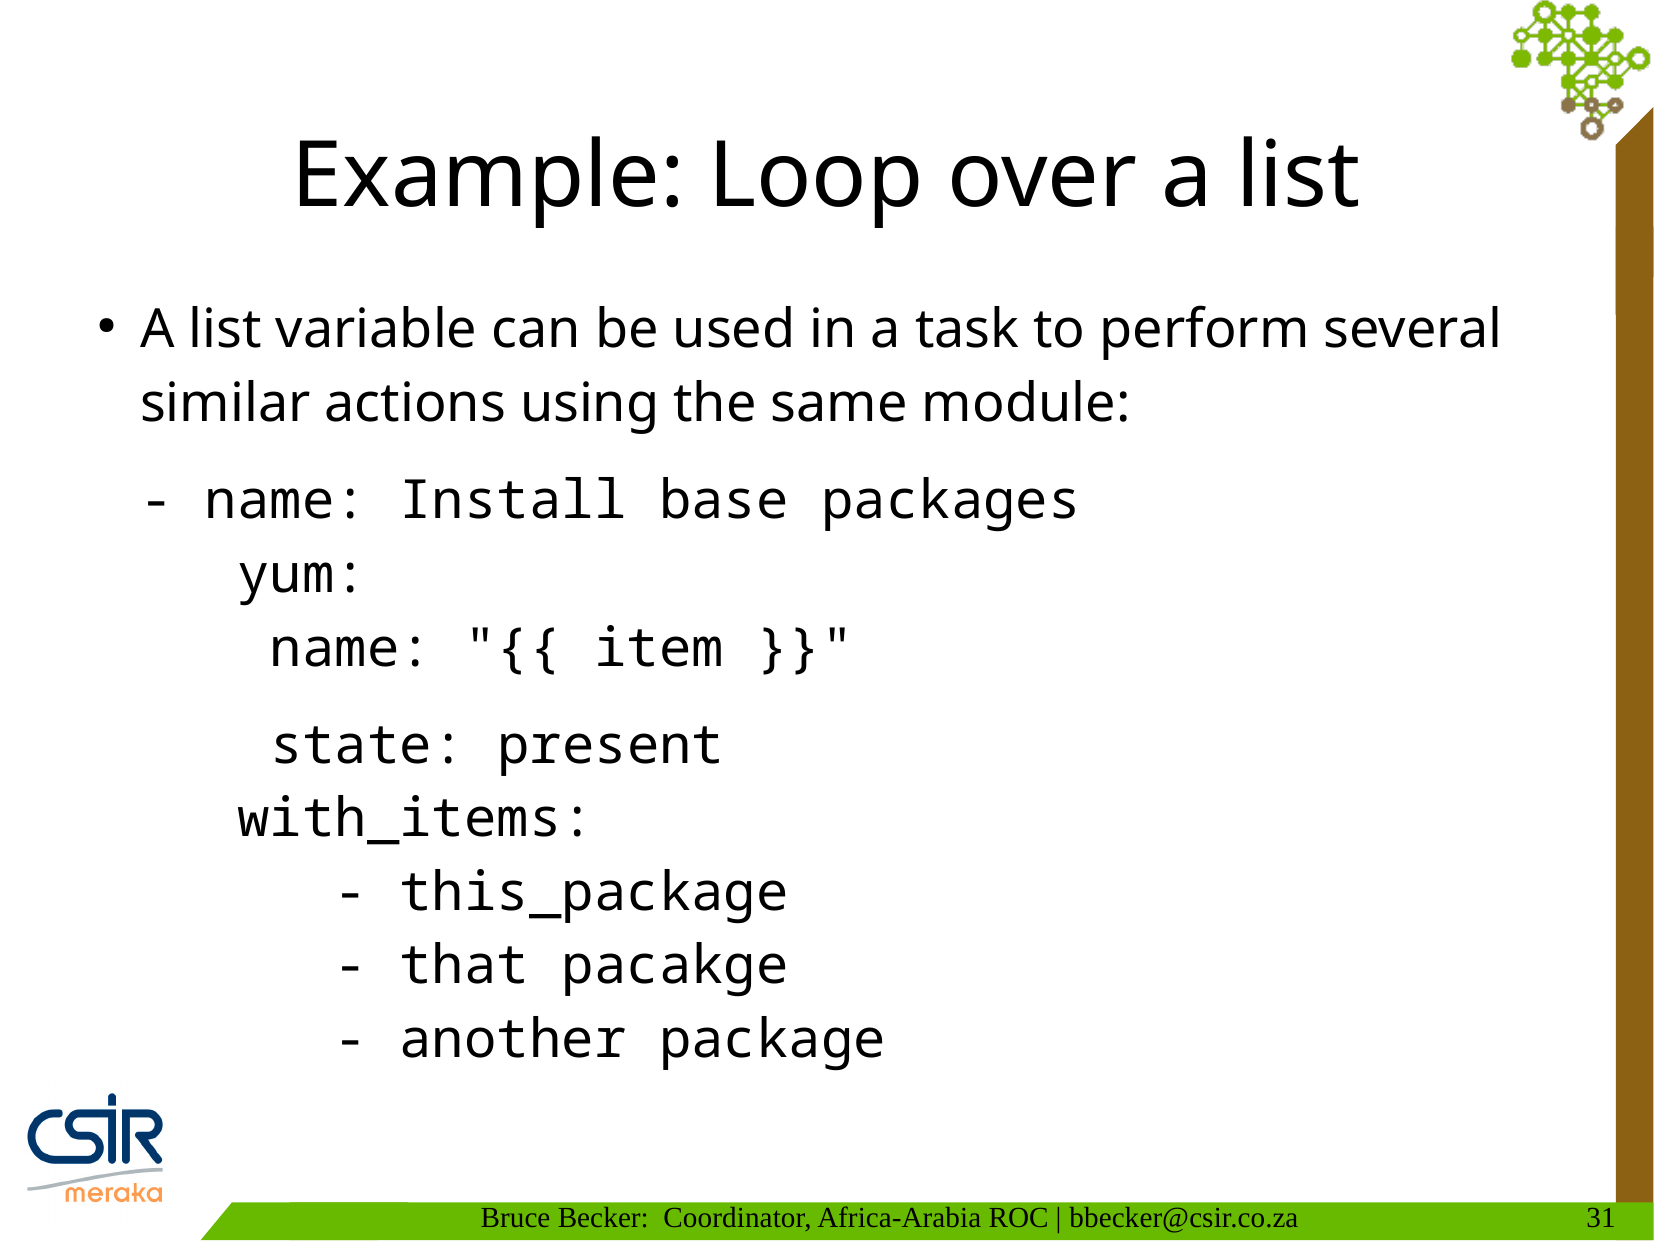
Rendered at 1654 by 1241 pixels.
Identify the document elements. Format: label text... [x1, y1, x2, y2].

title Example: Loop over a list [82, 67, 1571, 275]
picture [1503, 0, 1654, 144]
picture [12, 1074, 178, 1225]
list A list variable can be used in a task to perform several similar actions using the same module: - name: Install base packages yum: name: "{{ item }}" state: present with_items: - this_package - that pacakge - another package [82, 290, 1571, 1074]
